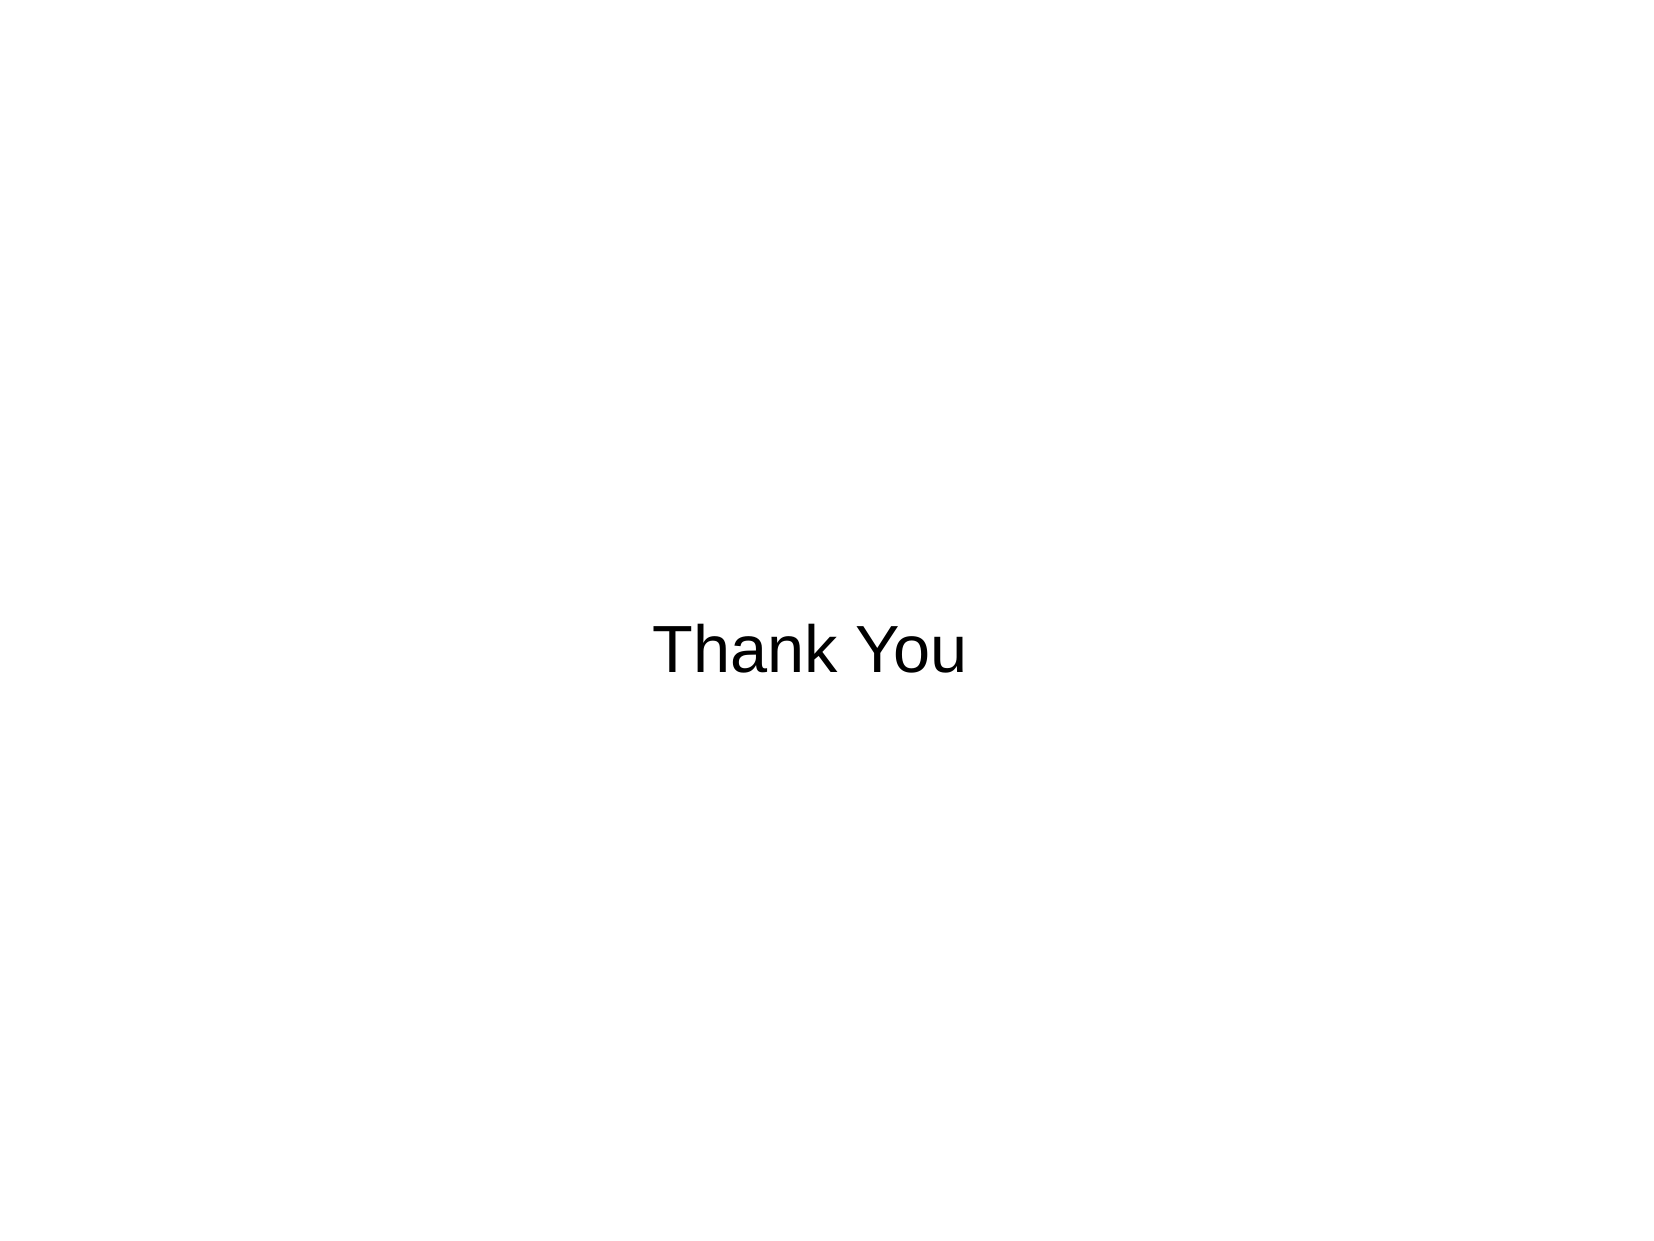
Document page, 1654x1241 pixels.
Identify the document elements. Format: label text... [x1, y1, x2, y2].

subtitle Thank You [82, 290, 1538, 1010]
